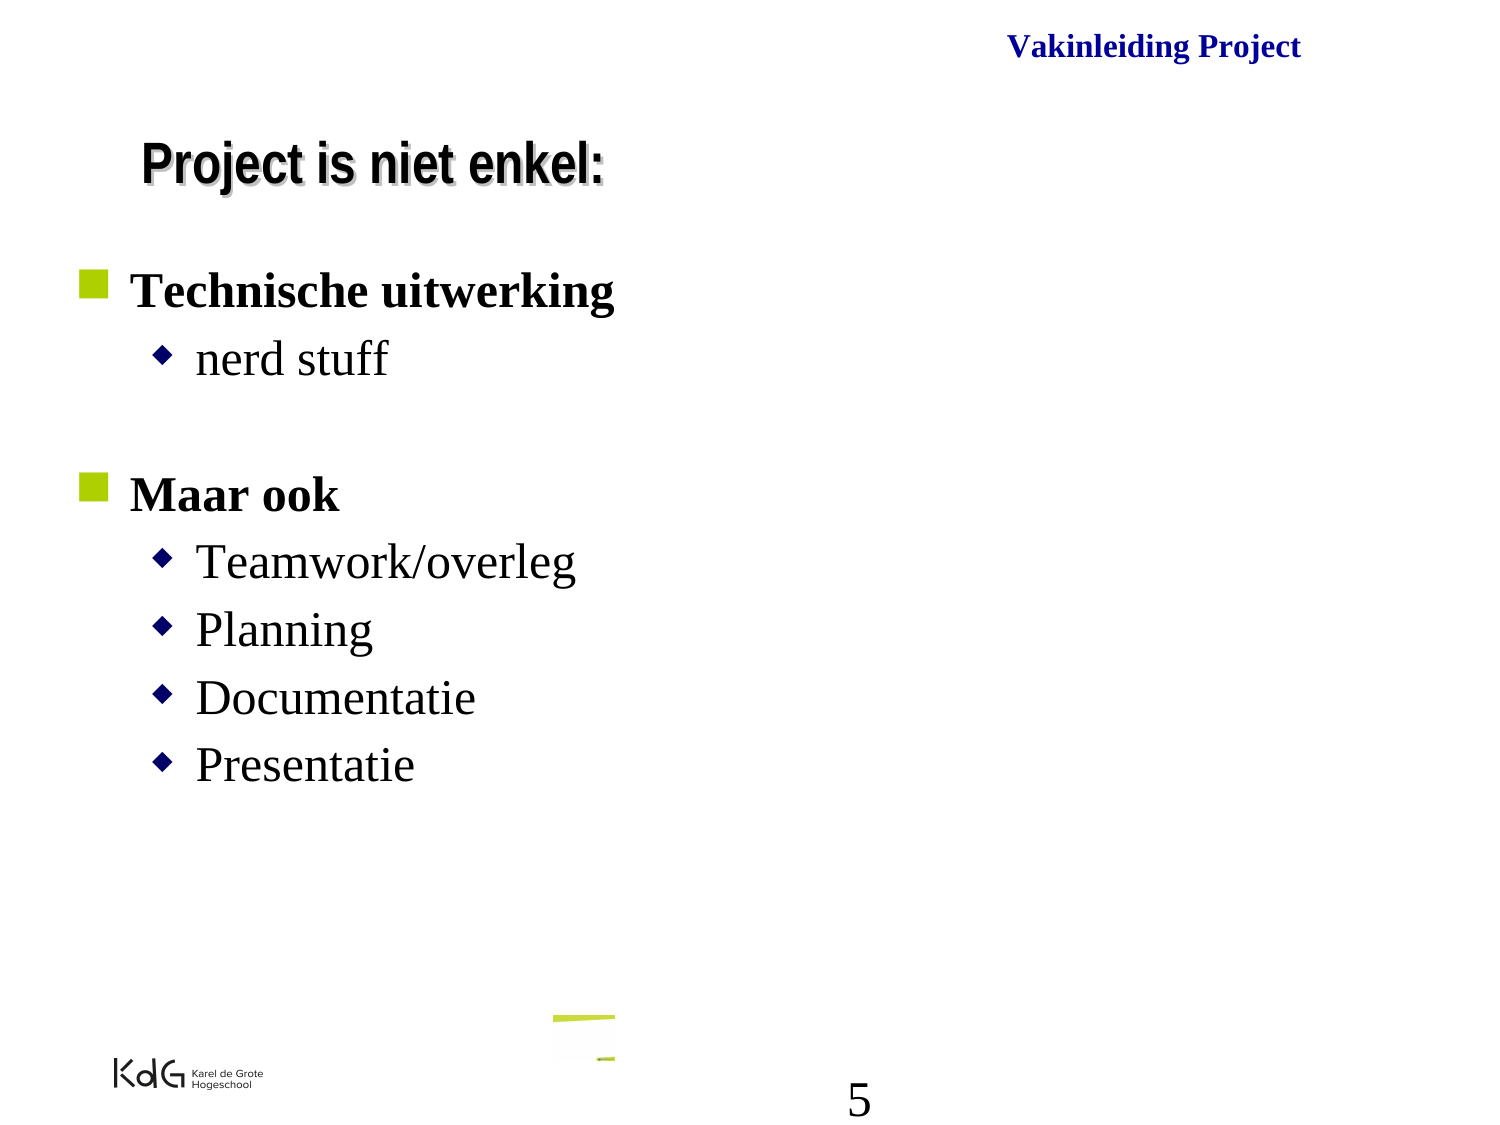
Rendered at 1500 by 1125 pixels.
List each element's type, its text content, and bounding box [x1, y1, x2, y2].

title Project is niet enkel: [141, 72, 1447, 253]
picture [553, 1015, 615, 1061]
picture [114, 1058, 263, 1090]
list Technische uitwerking nerd stuff Maar ook Teamwork/overleg Planning Documentatie Presentatie [75, 263, 1425, 1006]
